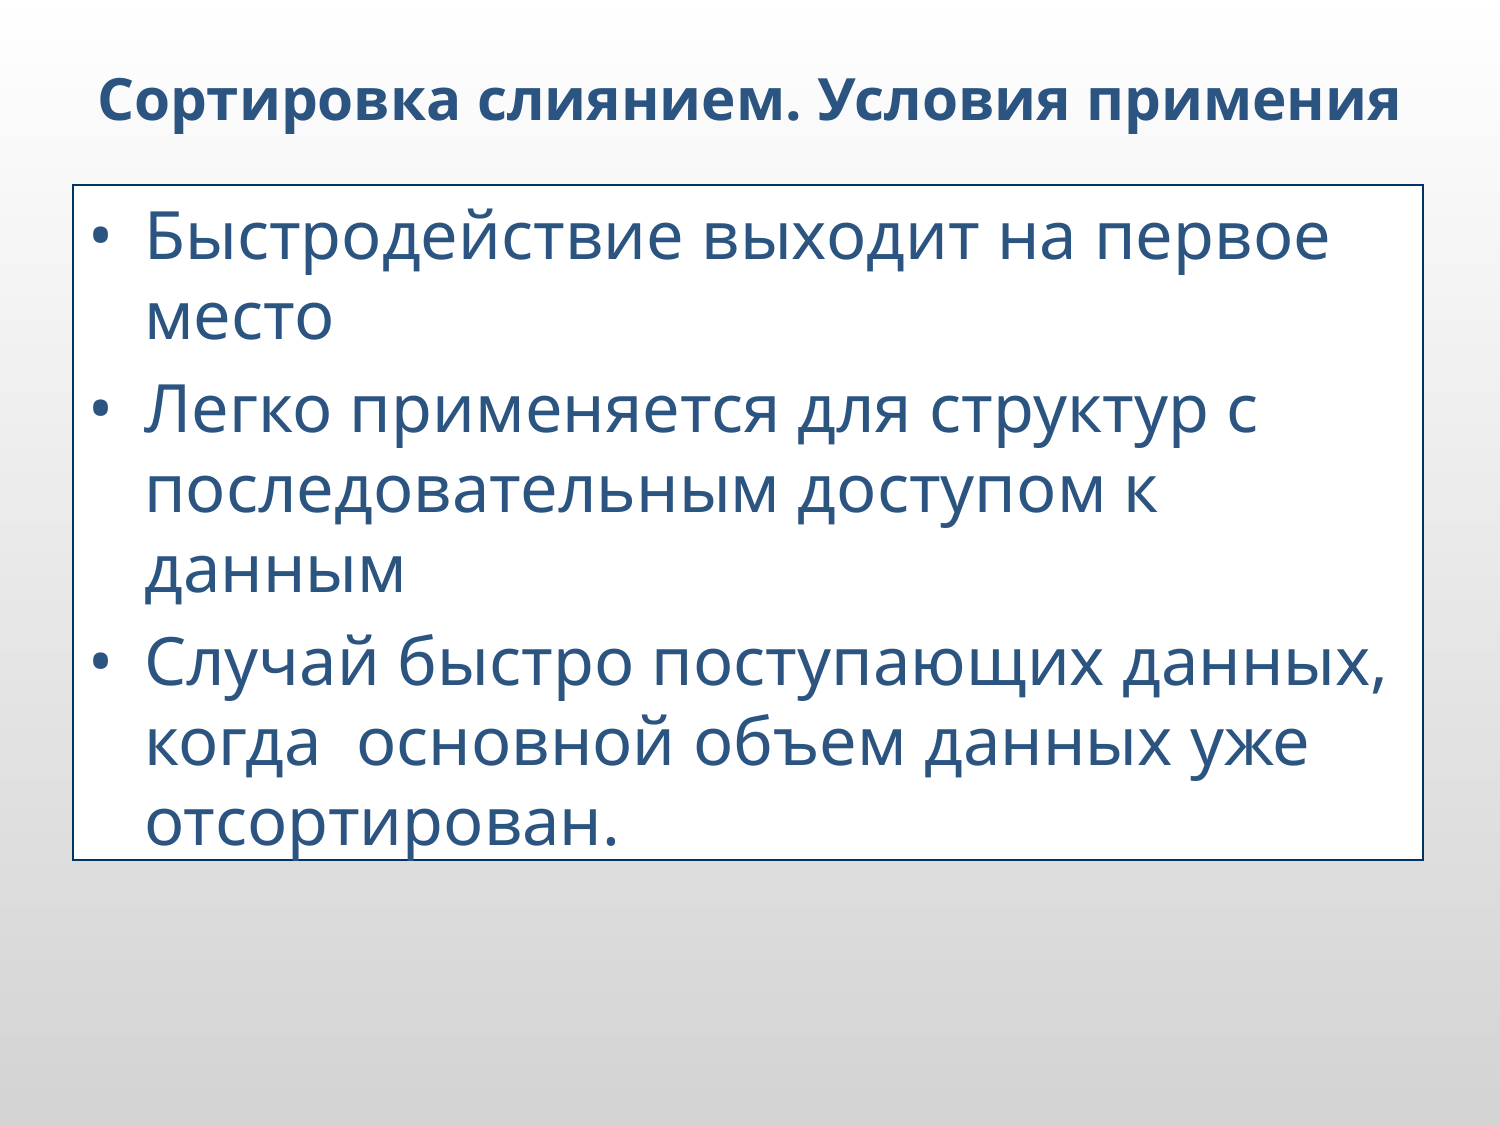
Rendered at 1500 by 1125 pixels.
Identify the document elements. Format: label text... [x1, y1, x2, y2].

list • Быстродействие выходит на первое место • Легко применяется для структур с последовательным доступом к данным • Случай быстро поступающих данных, когда основной объем данных уже отсортирован. [73, 185, 1424, 861]
title Сортировка слиянием. Условия примения [75, 62, 1425, 132]
